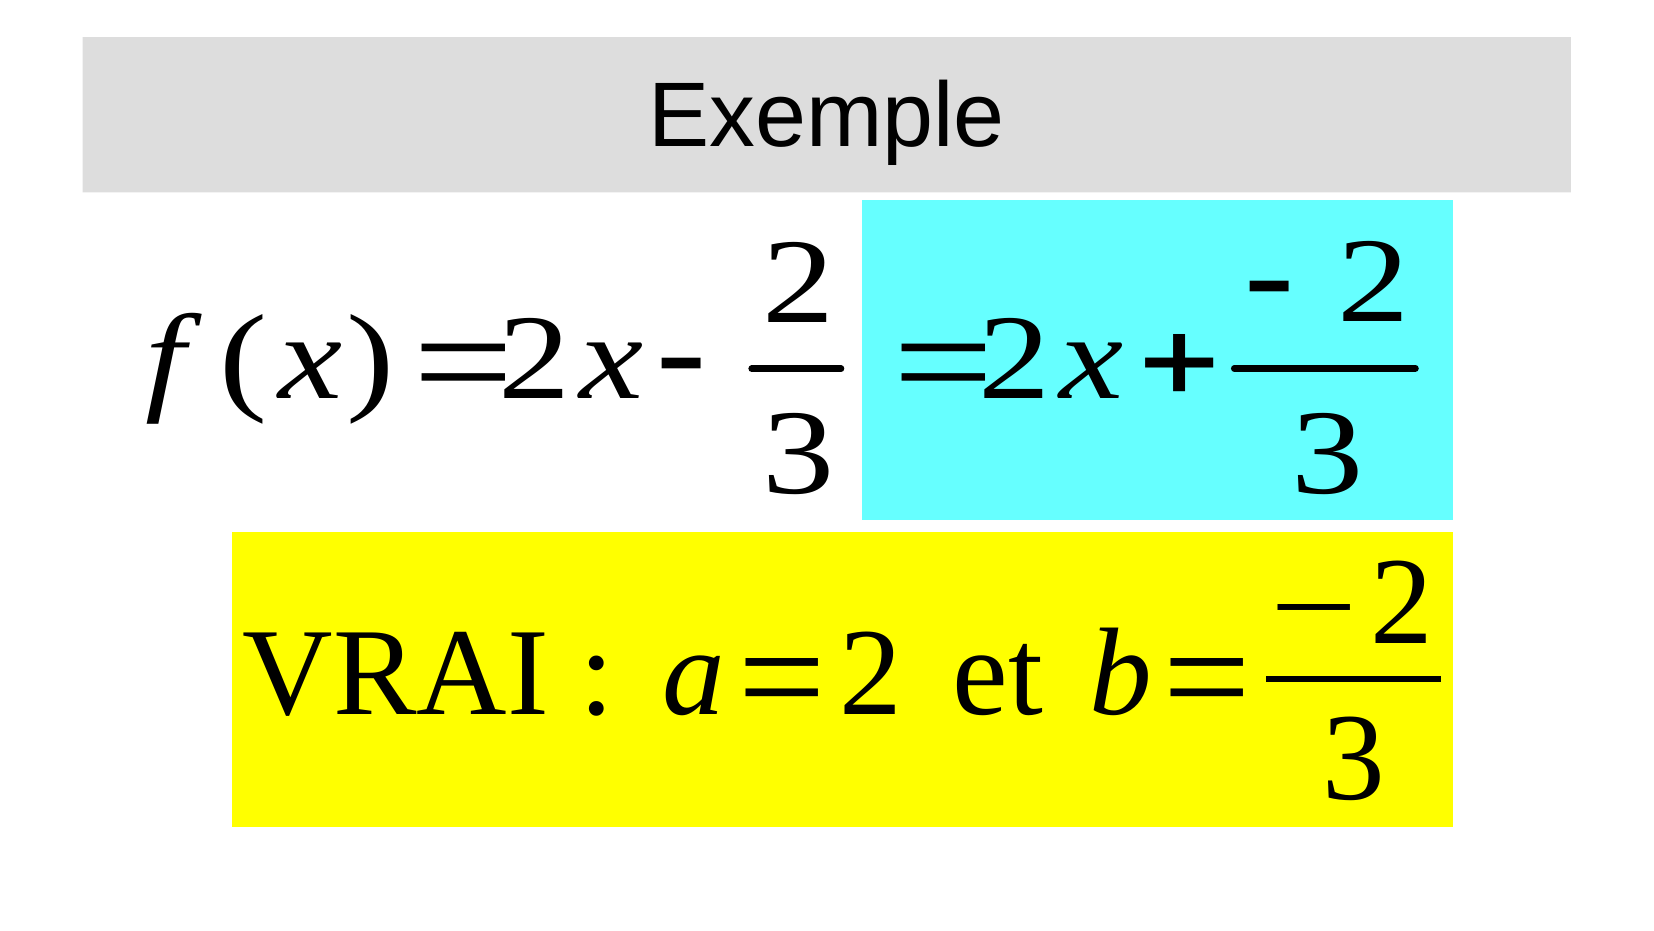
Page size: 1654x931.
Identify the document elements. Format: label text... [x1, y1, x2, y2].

chart [94, 200, 1453, 521]
chart [231, 532, 1453, 827]
title Exemple [82, 37, 1571, 193]
